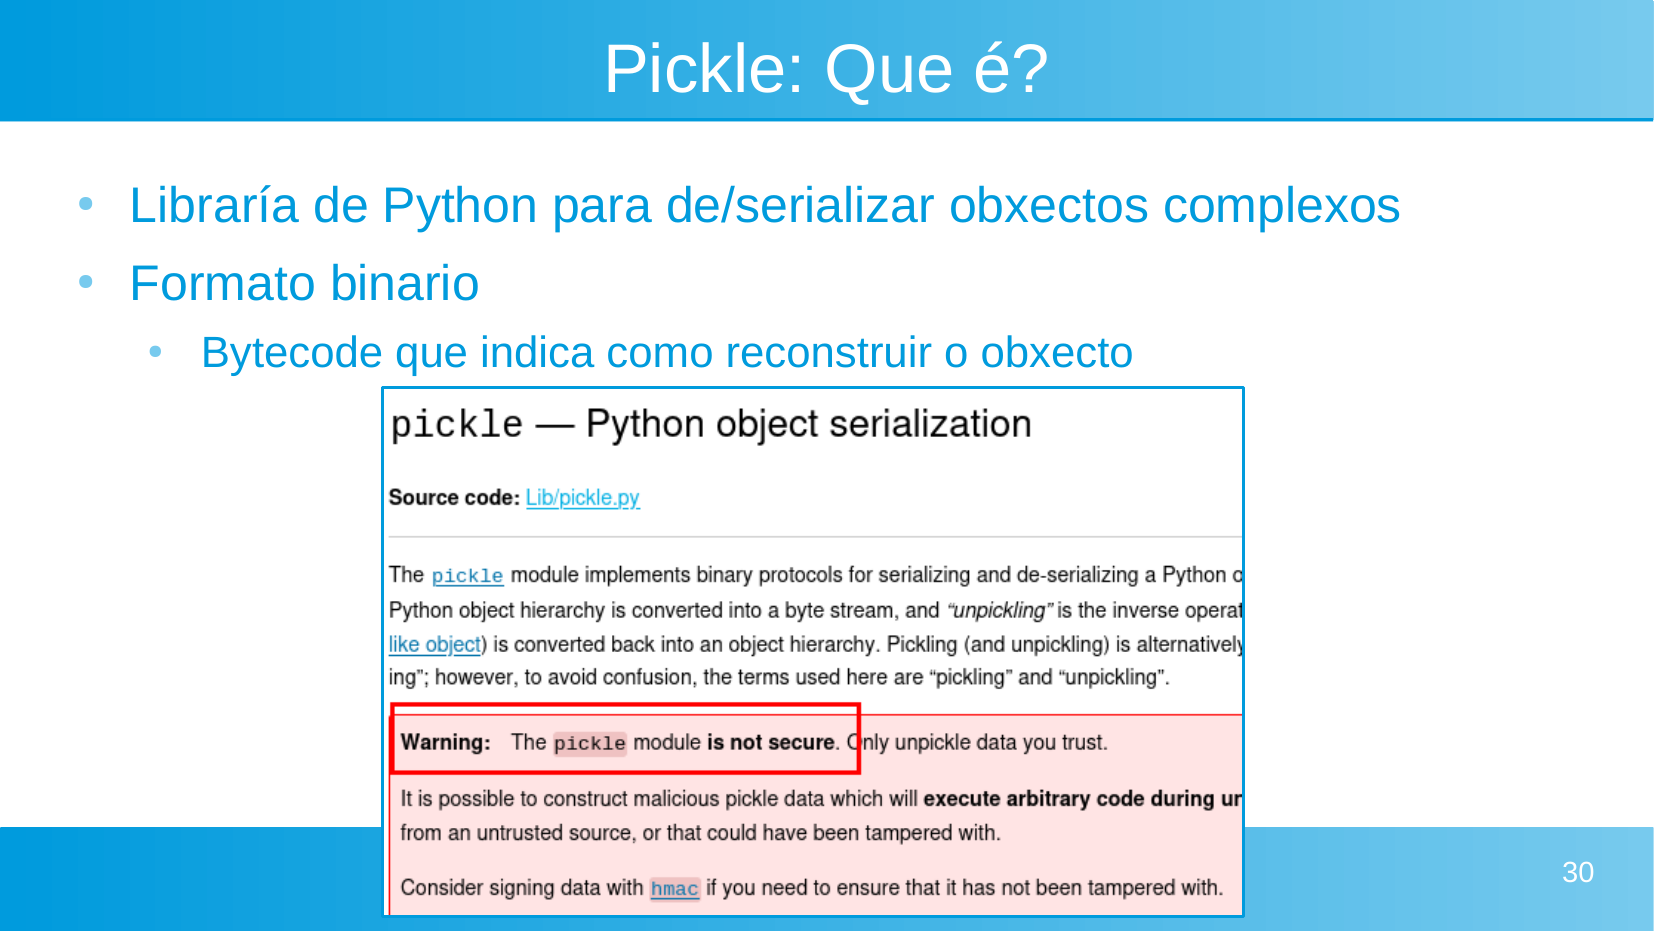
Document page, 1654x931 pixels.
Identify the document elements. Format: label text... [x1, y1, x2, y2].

list Libraría de Python para de/serializar obxectos complexos Formato binario Bytecode que indica como reconstruir o obxecto [59, 177, 1595, 768]
picture [385, 390, 1241, 914]
title Pickle: Que é? [59, 29, 1595, 108]
